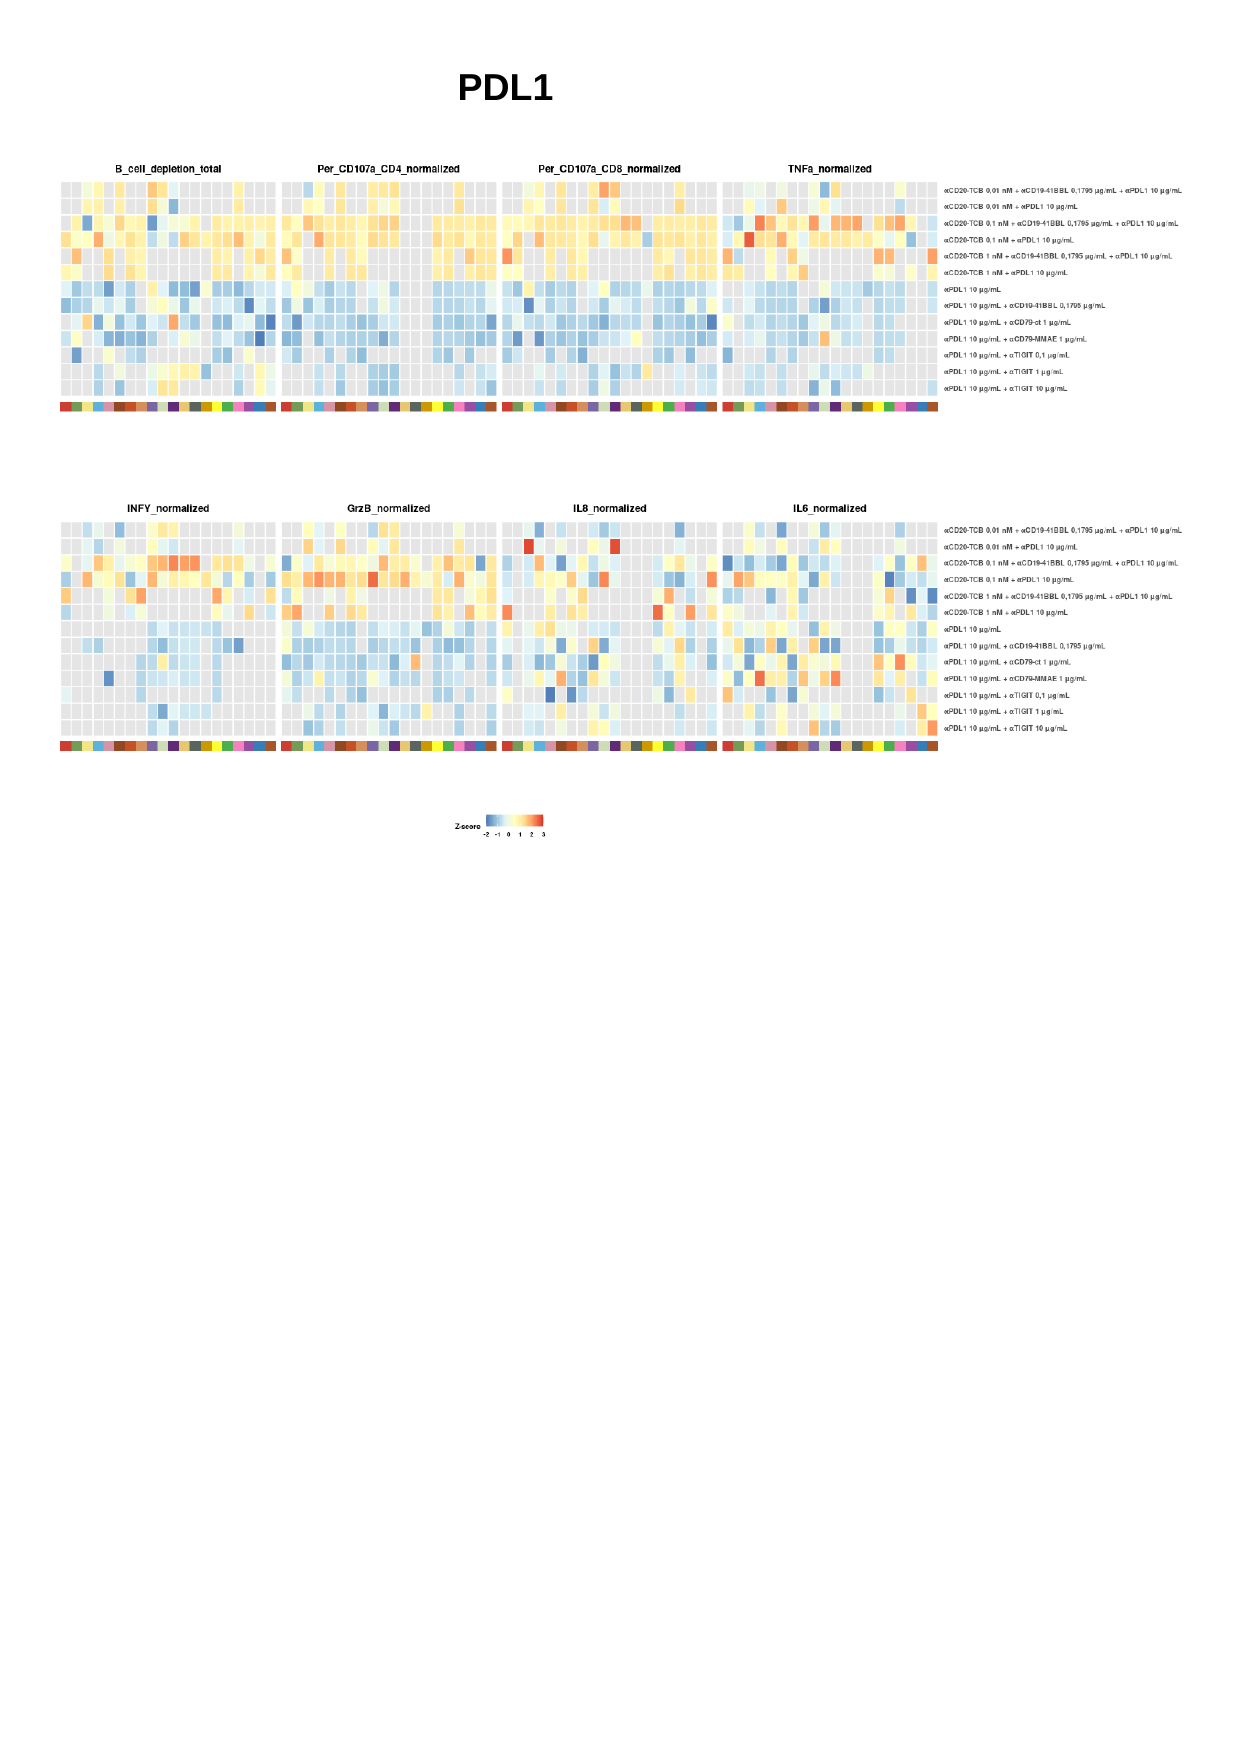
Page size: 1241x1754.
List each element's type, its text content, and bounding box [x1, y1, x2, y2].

picture [59, 118, 1182, 843]
text_box PDL1 [442, 59, 857, 118]
